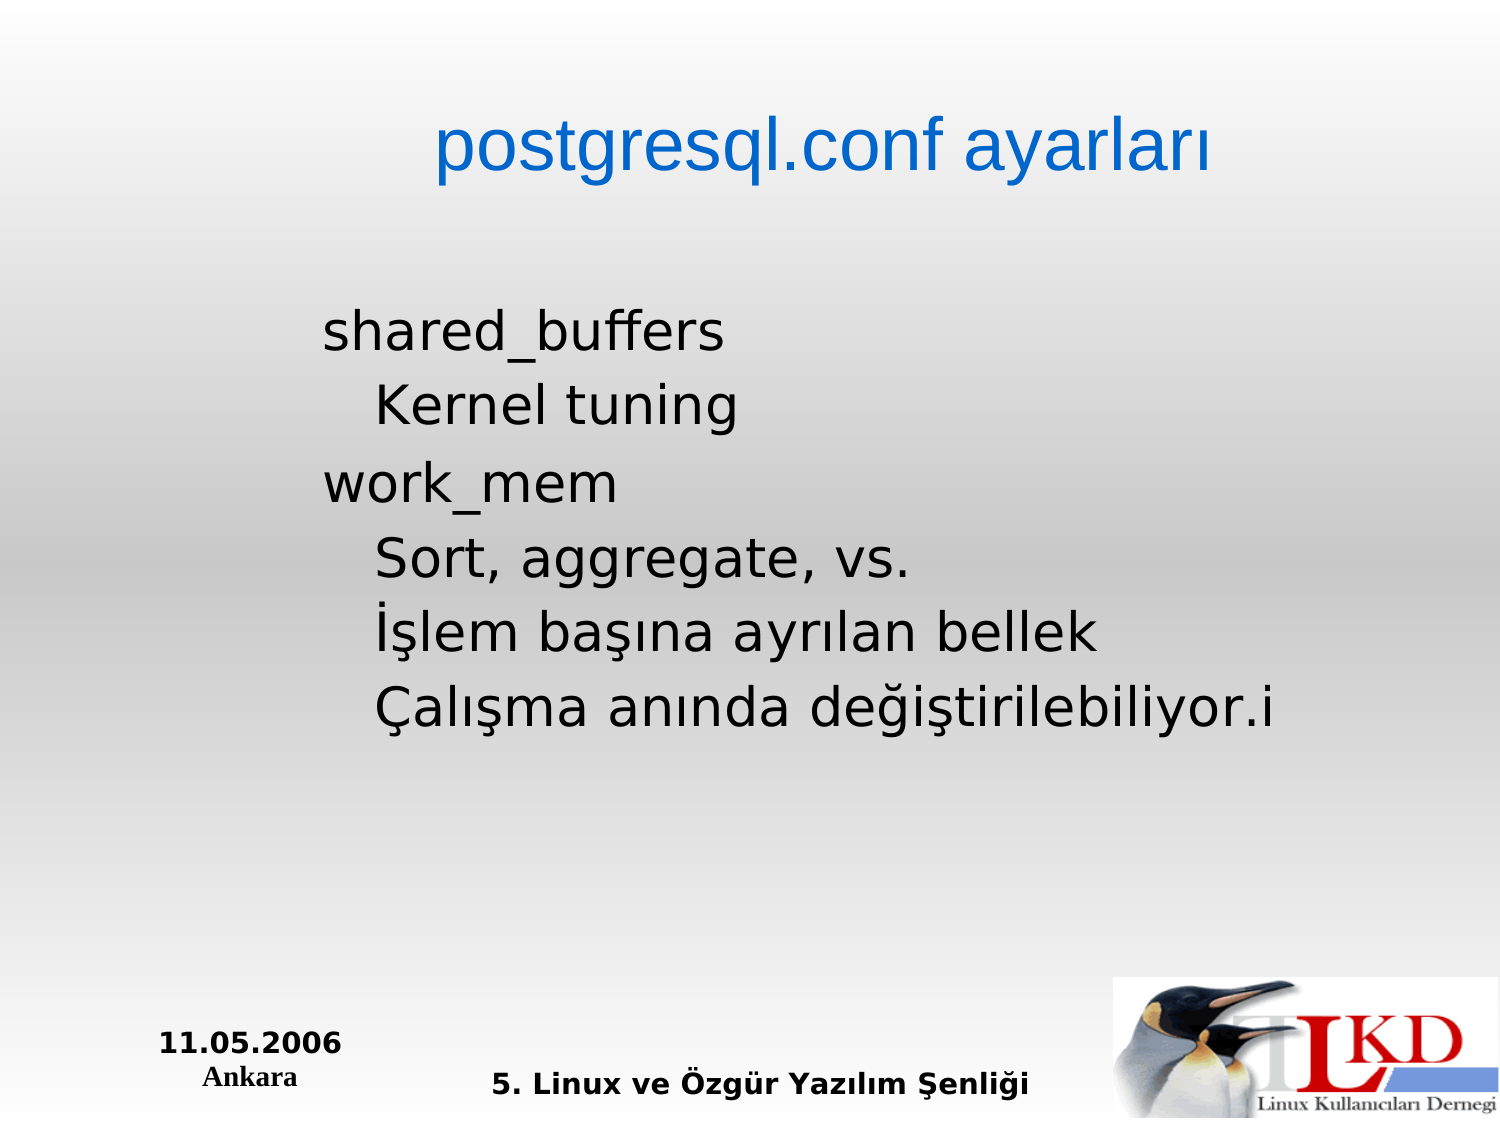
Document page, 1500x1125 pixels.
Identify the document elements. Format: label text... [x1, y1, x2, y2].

picture [1113, 977, 1499, 1118]
title postgresql.conf ayarları [224, 49, 1425, 238]
list shared_buffers Kernel tuning work_mem Sort, aggregate, vs. İşlem başına ayrılan bellek Çalışma anında değiştirilebiliyor.i [224, 299, 1425, 975]
